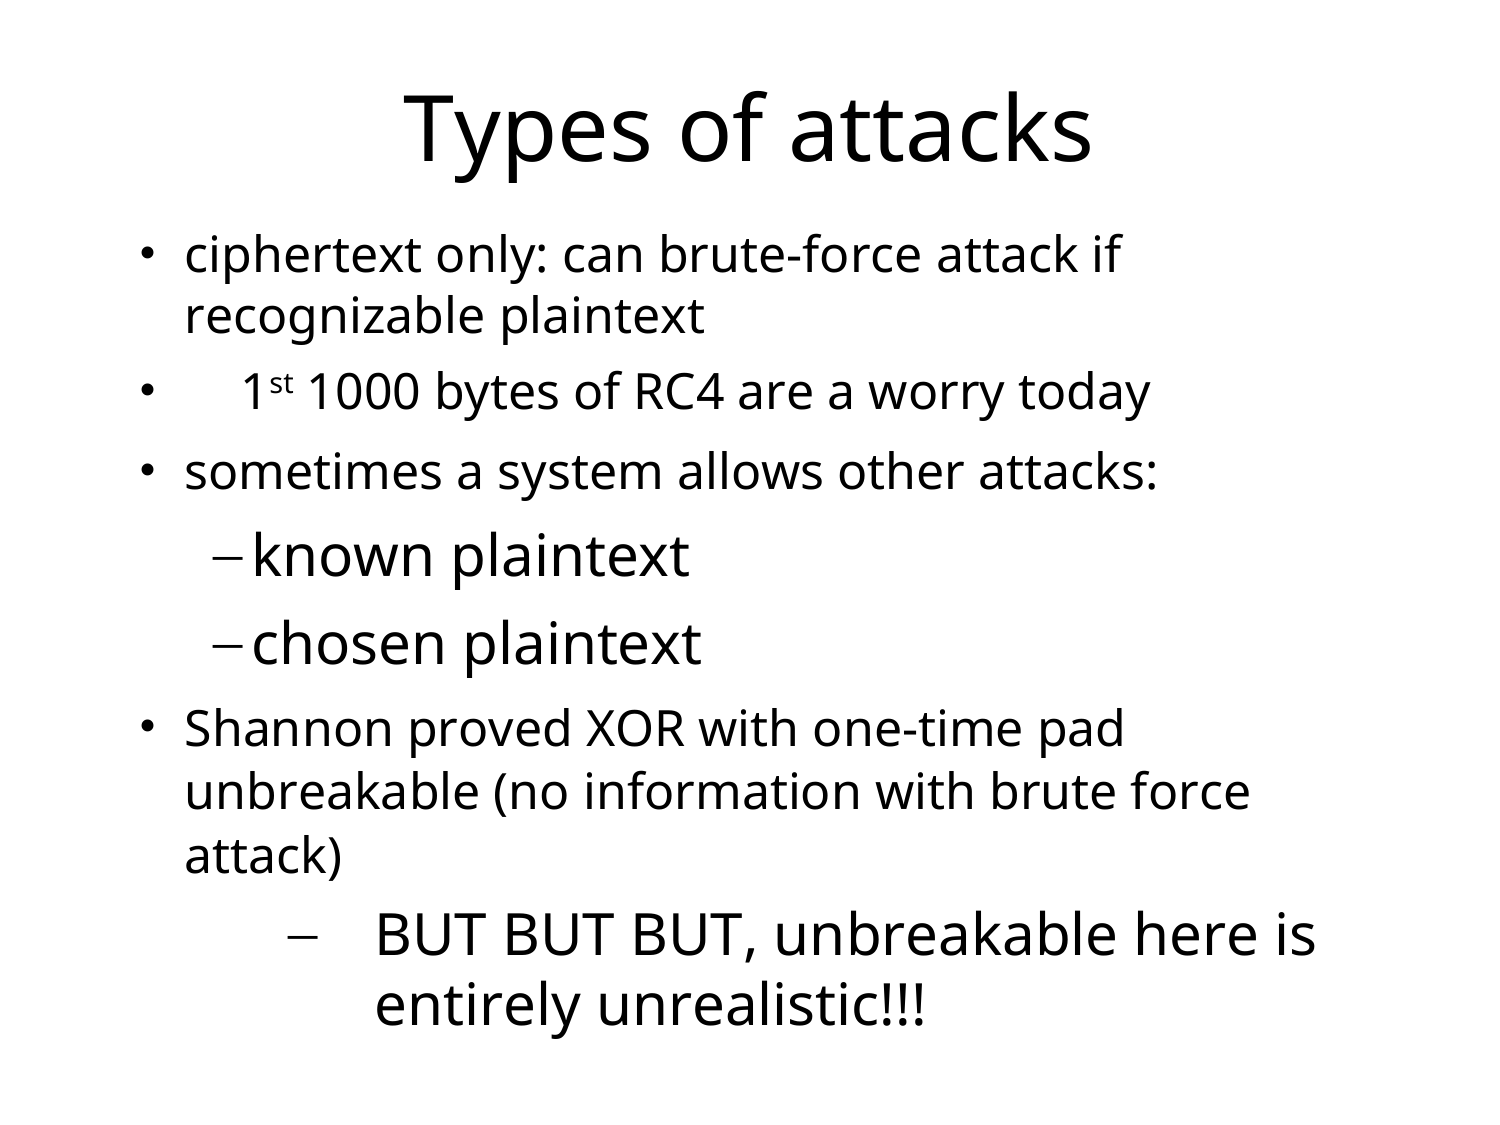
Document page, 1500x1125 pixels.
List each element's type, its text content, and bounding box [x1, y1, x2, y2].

list ciphertext only: can brute-force attack if recognizable plaintext 1st 1000 bytes of RC4 are a worry today sometimes a system allows other attacks: known plaintext chosen plaintext Shannon proved XOR with one-time pad unbreakable (no information with brute force attack) BUT BUT BUT, unbreakable here is entirely unrealistic!!! [123, 214, 1383, 1110]
title Types of attacks [119, 31, 1379, 217]
